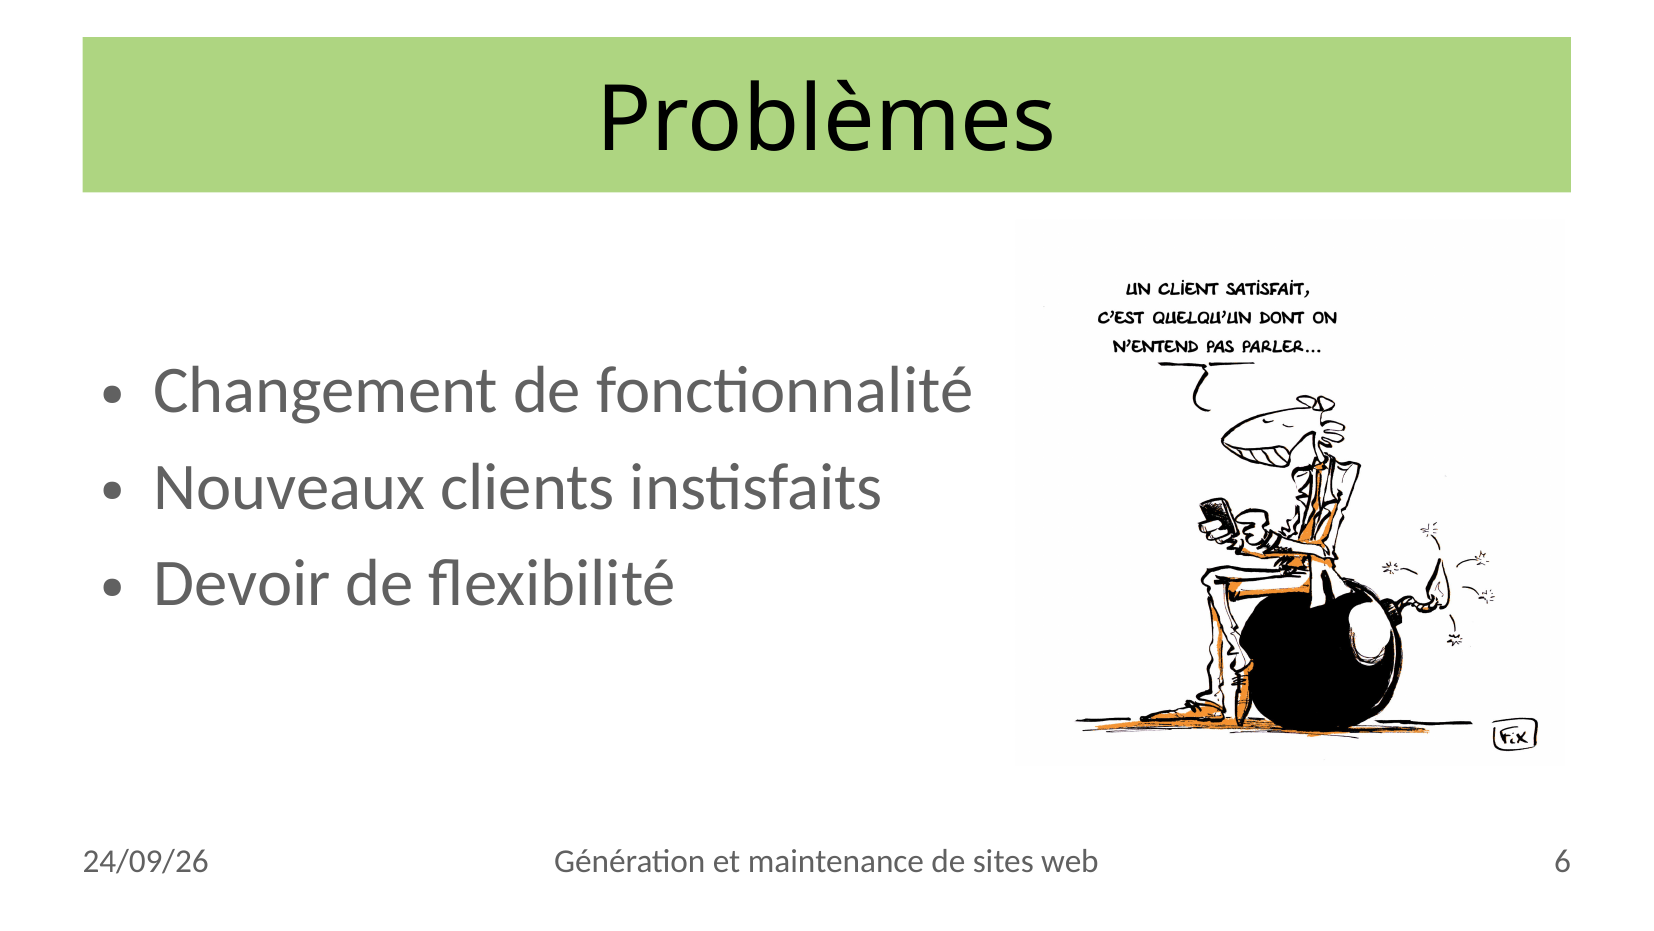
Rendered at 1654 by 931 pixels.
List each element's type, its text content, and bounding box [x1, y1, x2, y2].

picture [1015, 219, 1565, 766]
list Changement de fonctionnalité Nouveaux clients instisfaits Devoir de flexibilité [82, 222, 1004, 763]
title Problèmes [82, 37, 1571, 193]
